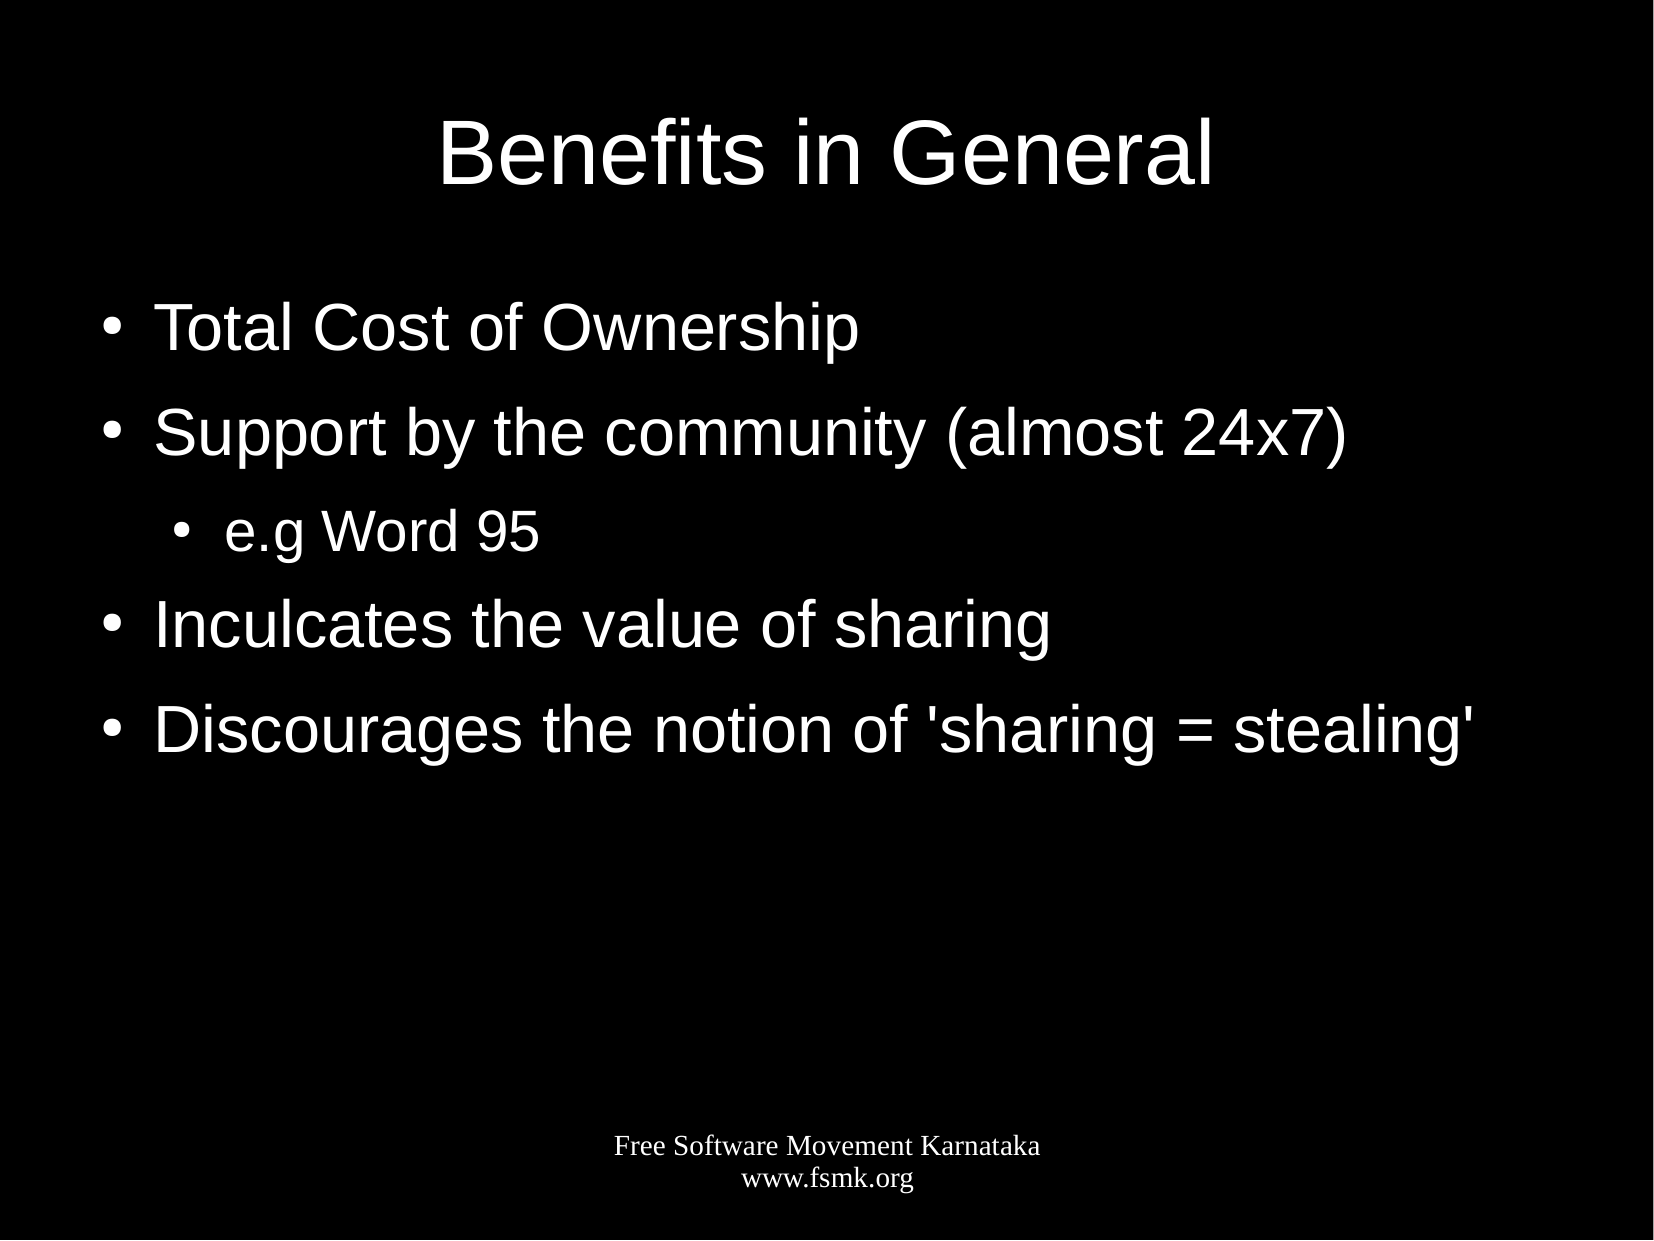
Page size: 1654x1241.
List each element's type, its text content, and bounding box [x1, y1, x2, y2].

list Total Cost of Ownership Support by the community (almost 24x7) e.g Word 95 Inculcates the value of sharing Discourages the notion of 'sharing = stealing' [82, 290, 1571, 1109]
title Benefits in General [82, 49, 1571, 257]
